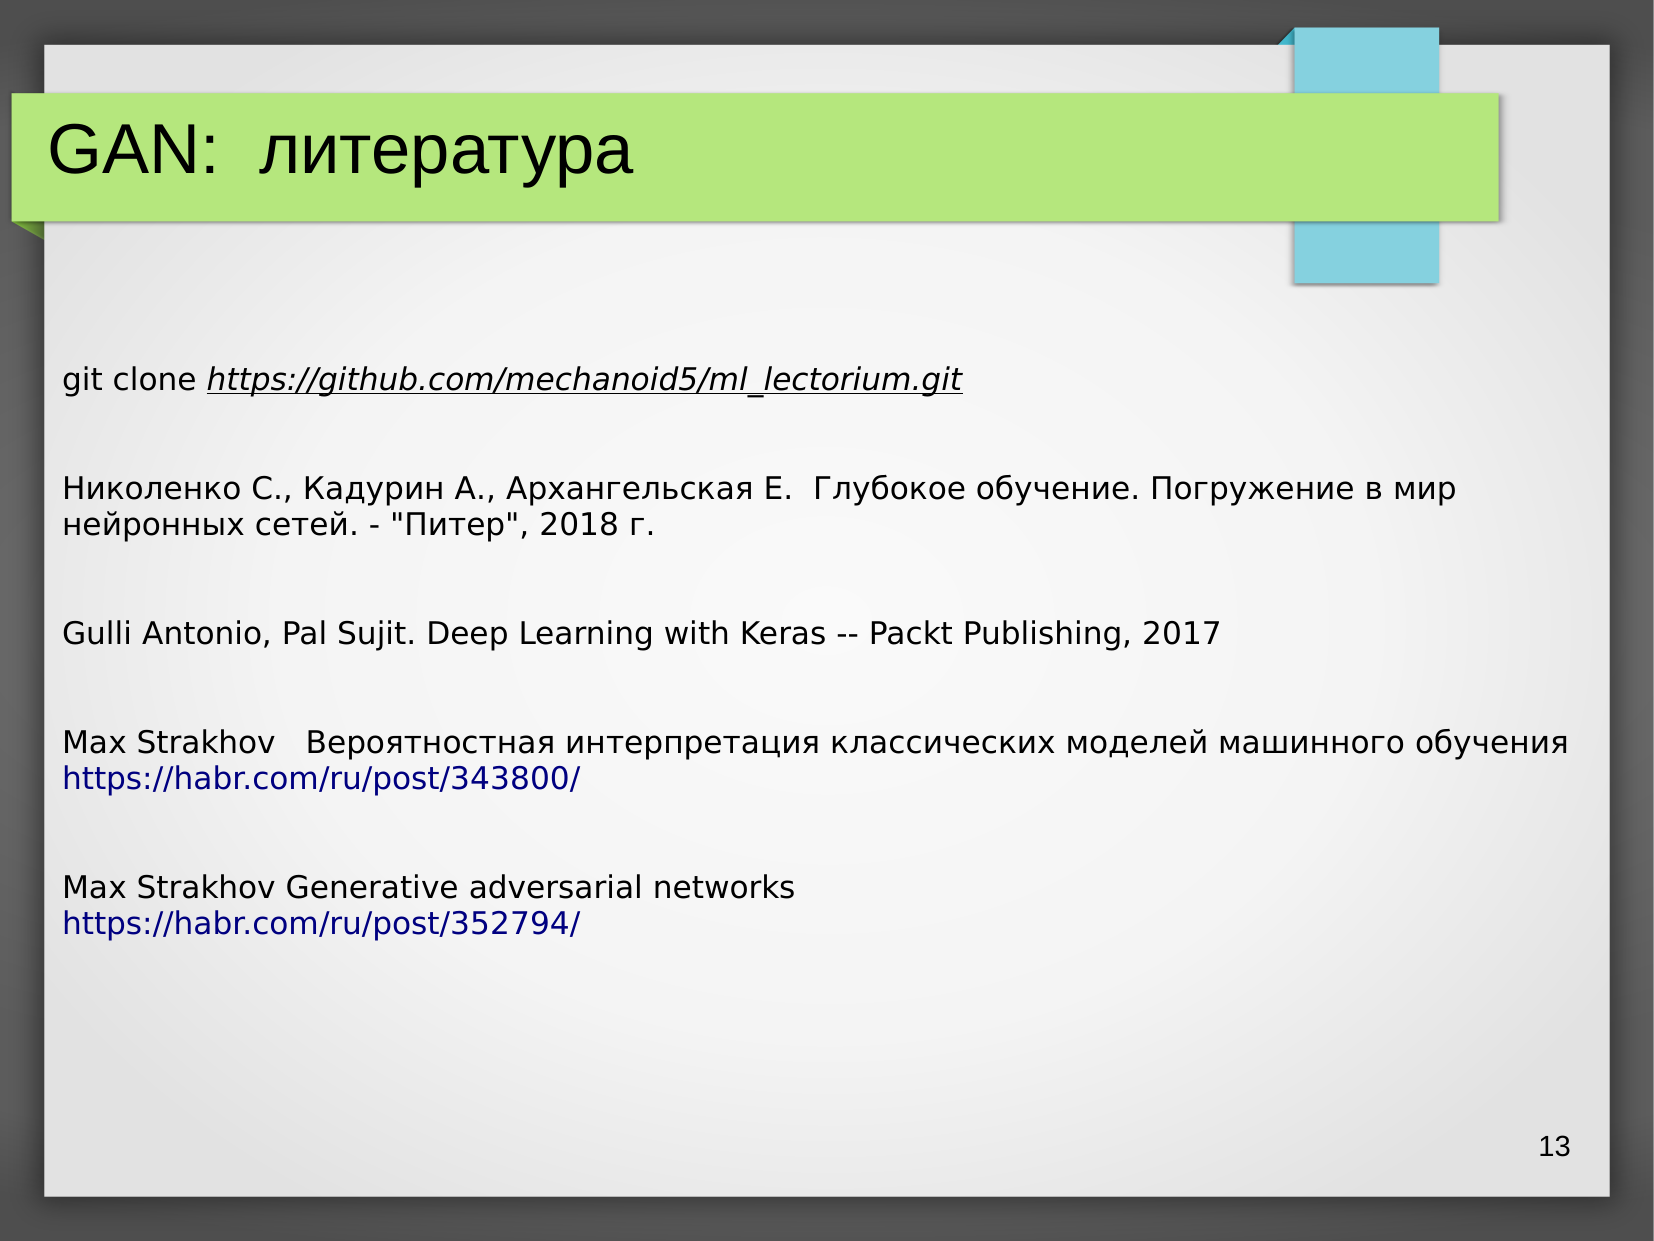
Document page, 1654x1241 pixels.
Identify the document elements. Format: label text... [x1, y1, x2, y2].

title GAN: литература [47, 96, 1536, 201]
picture [0, 0, 1654, 1241]
text_box git clone https://github.com/mechanoid5/ml_lectorium.git Николенко С., Кадурин А., Архангельская Е. Глубокое обучение. Погружение в мир нейронных сетей. - "Питер", 2018 г. Gulli Antonio, Pal Sujit. Deep Learning with Keras -- Packt Publishing, 2017 Max Strakhov Вероятностная интерпретация классических моделей машинного обучения https://habr.com/ru/post/343800/ Max Strakhov Generative adversarial networks https://habr.com/ru/post/352794/ [47, 354, 1607, 1095]
